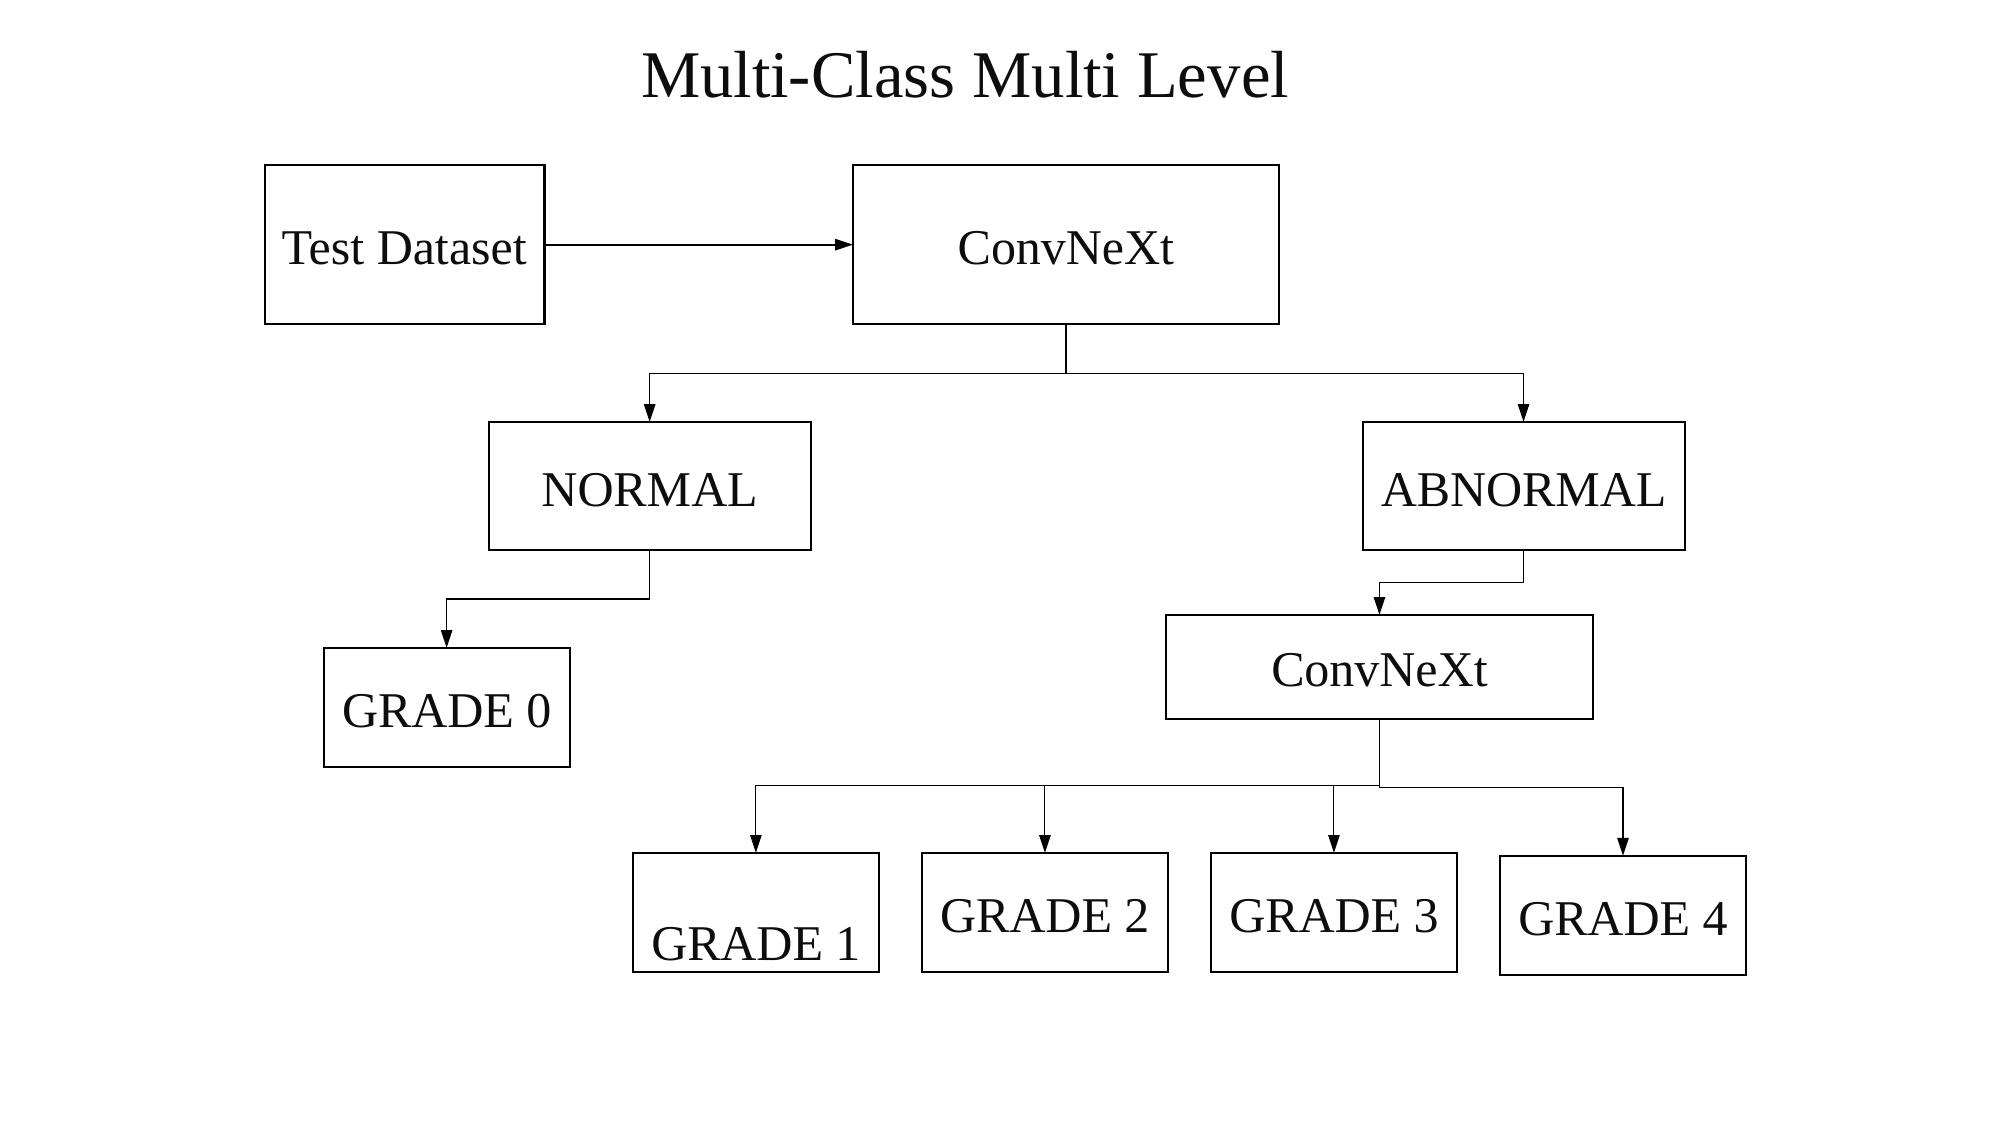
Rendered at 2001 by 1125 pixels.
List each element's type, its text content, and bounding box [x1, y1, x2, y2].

text_box GRADE 3 [1211, 853, 1457, 972]
text_box GRADE 1 [633, 853, 879, 972]
text_box GRADE 2 [922, 853, 1168, 972]
text_box ConvNeXt [853, 165, 1279, 324]
text_box GRADE 0 [324, 648, 570, 767]
text_box ConvNeXt [1166, 615, 1593, 719]
text_box Multi-Class Multi Level [214, 23, 1718, 120]
text_box NORMAL [489, 422, 811, 550]
text_box ABNORMAL [1363, 422, 1685, 550]
text_box GRADE 4 [1500, 856, 1746, 975]
text_box Test Dataset [265, 165, 544, 324]
